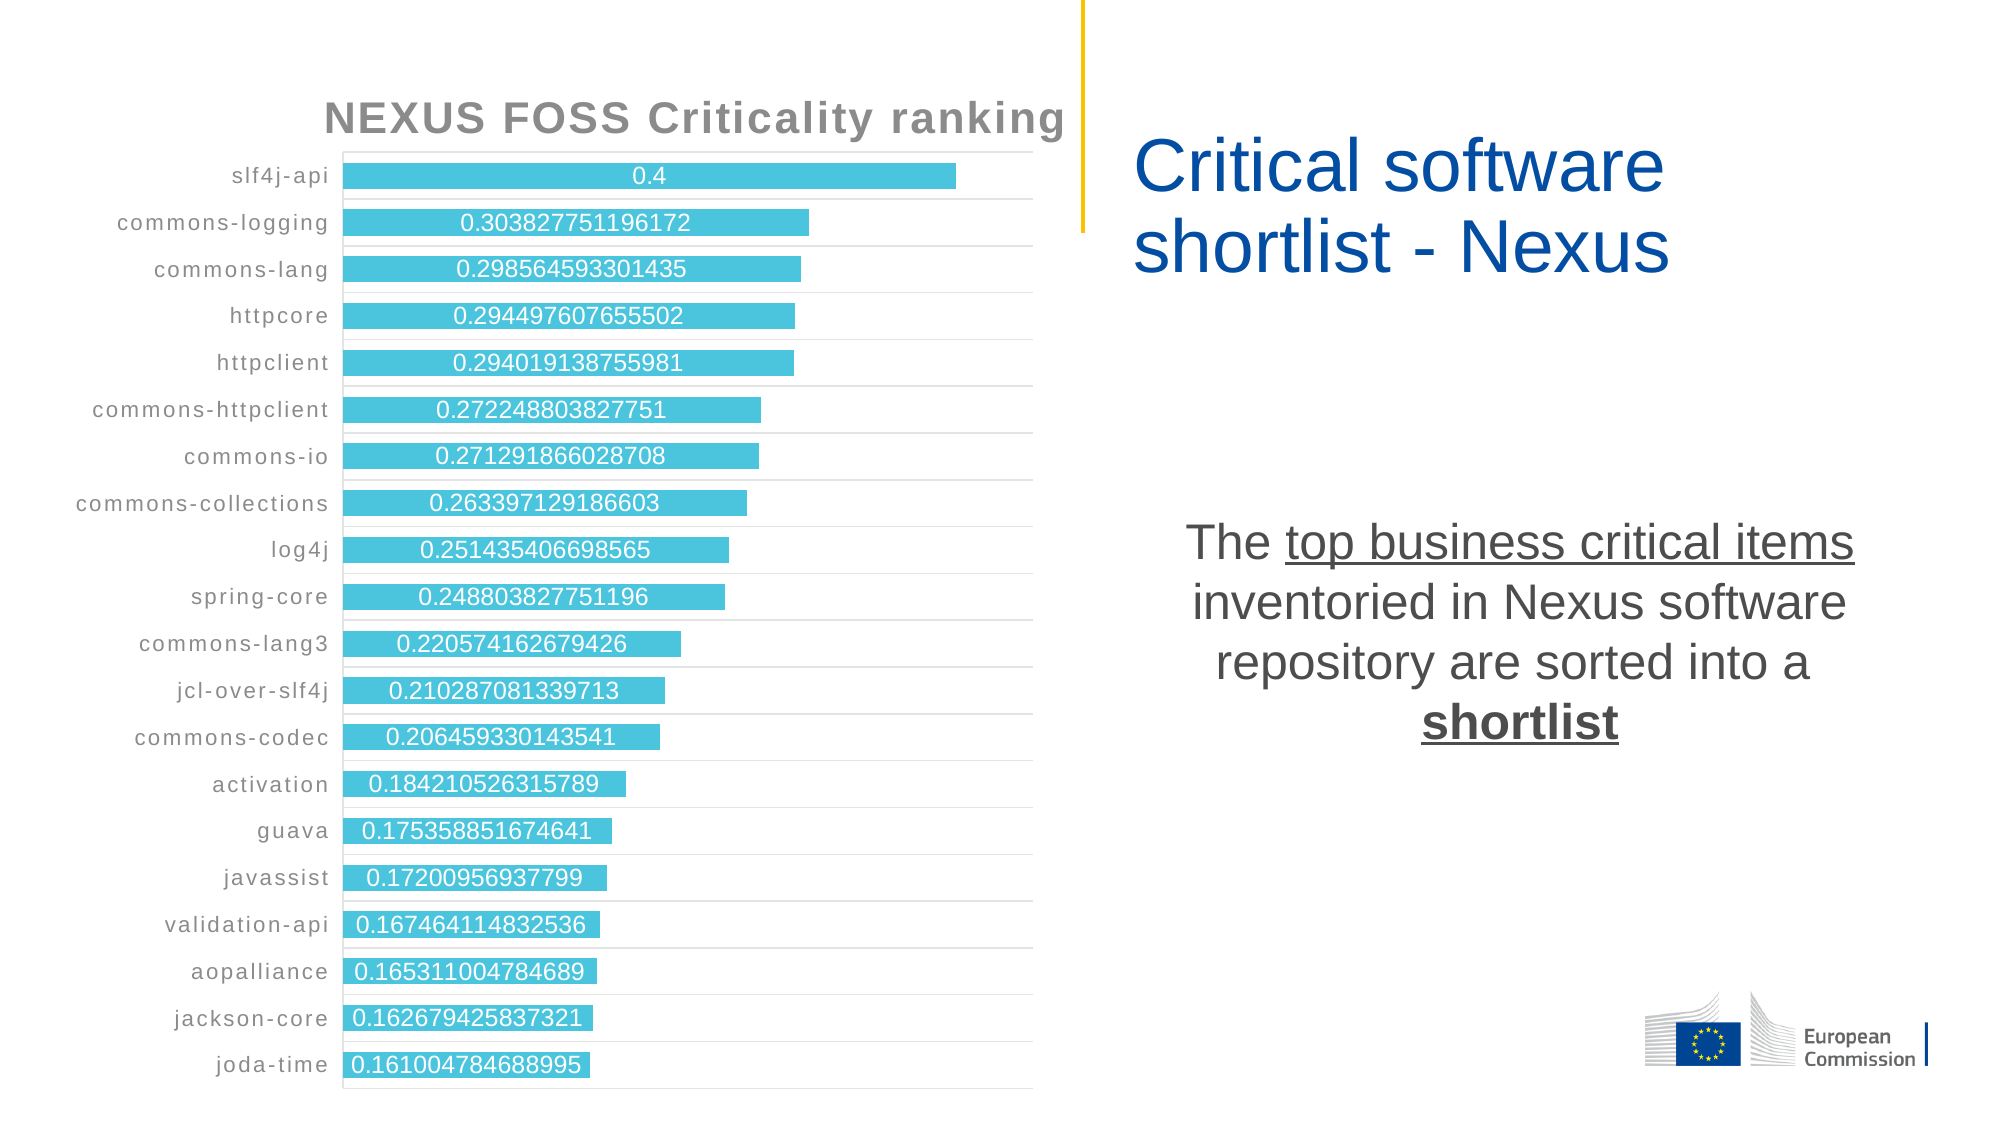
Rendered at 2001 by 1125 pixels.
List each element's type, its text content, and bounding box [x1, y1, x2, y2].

list The top business critical items inventoried in Nexus software repository are sorted into a shortlist [1156, 501, 1885, 1121]
chart [65, 0, 1101, 1092]
title Critical software shortlist - Nexus [1118, 119, 1885, 249]
